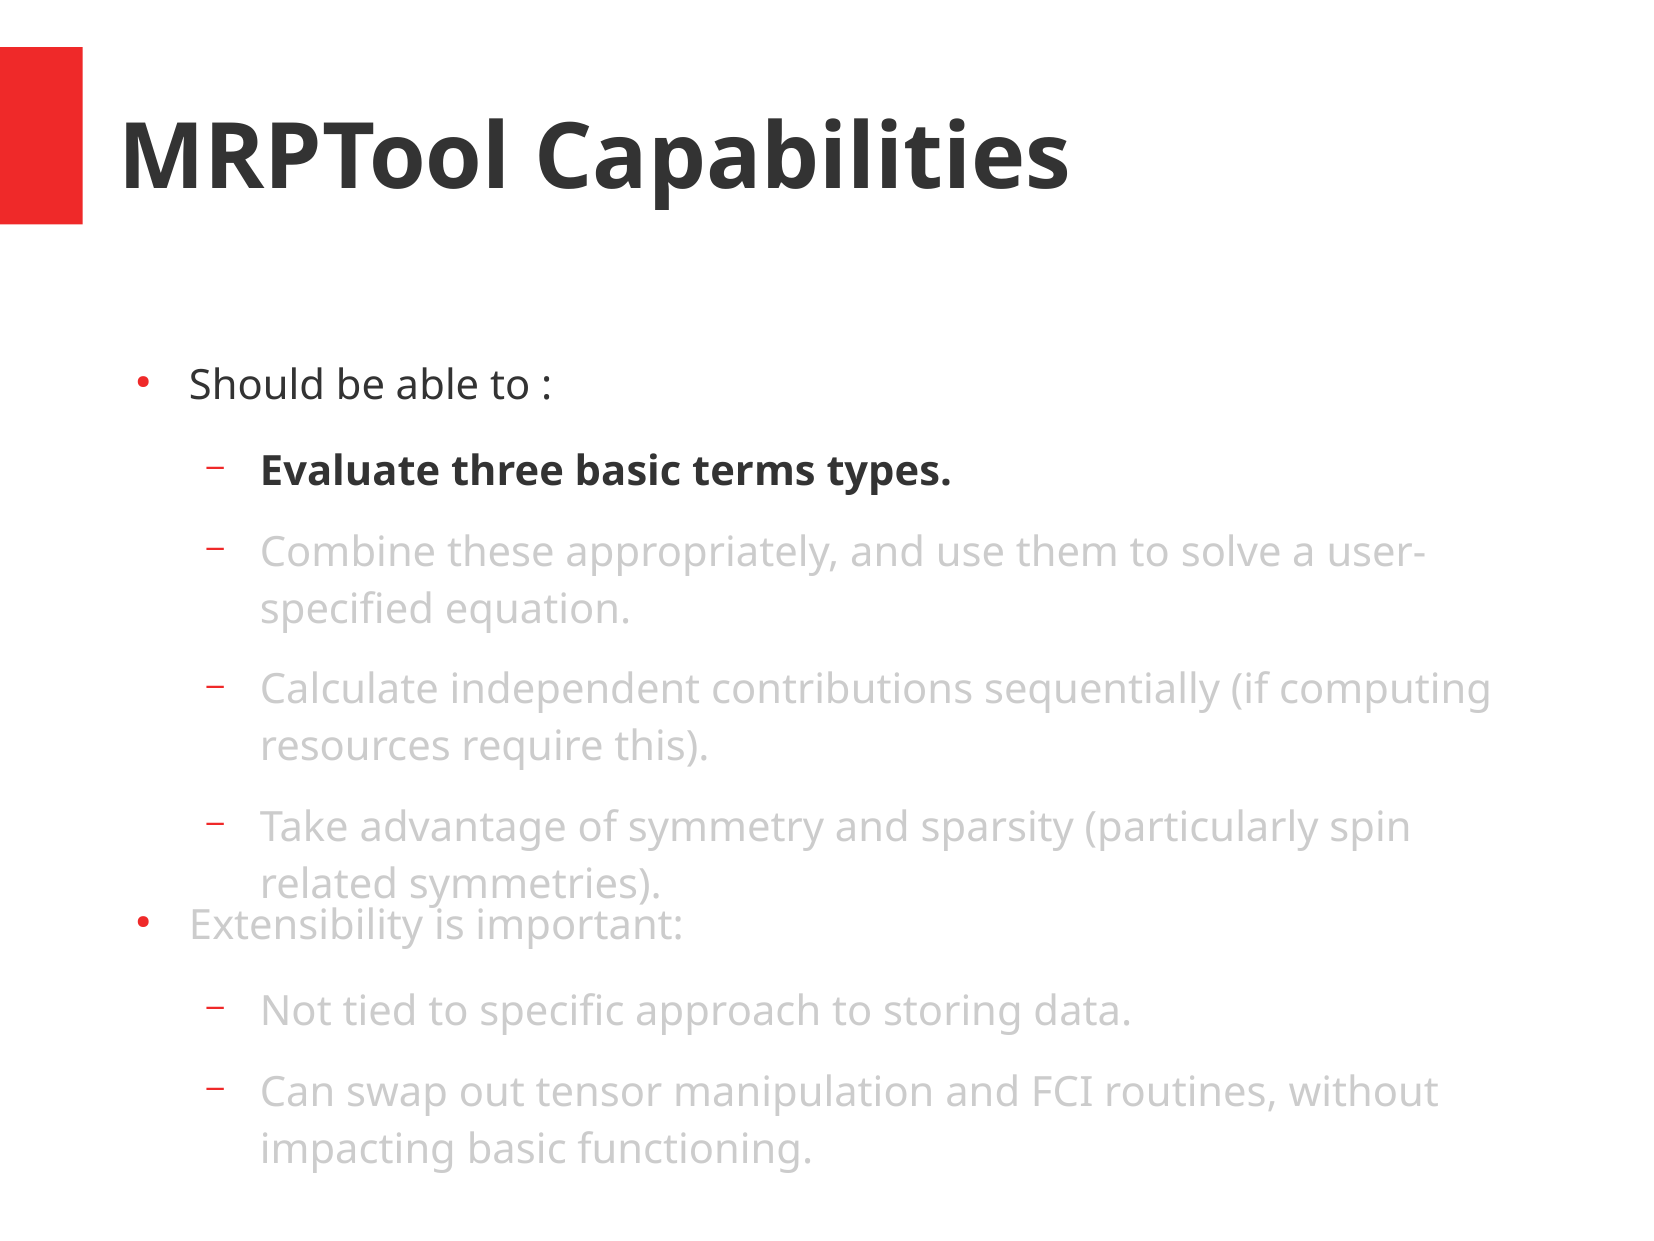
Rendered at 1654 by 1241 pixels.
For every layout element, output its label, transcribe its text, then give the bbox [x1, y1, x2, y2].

list Extensibility is important: Not tied to specific approach to storing data. Can swap out tensor manipulation and FCI routines, without impacting basic functioning. [118, 894, 1536, 1141]
list Should be able to : Evaluate three basic terms types. Combine these appropriately, and use them to solve a user-specified equation. Calculate independent contributions sequentially (if computing resources require this). Take advantage of symmetry and sparsity (particularly spin related symmetries). [118, 354, 1536, 601]
title MRPTool Capabilities [118, 49, 1571, 257]
